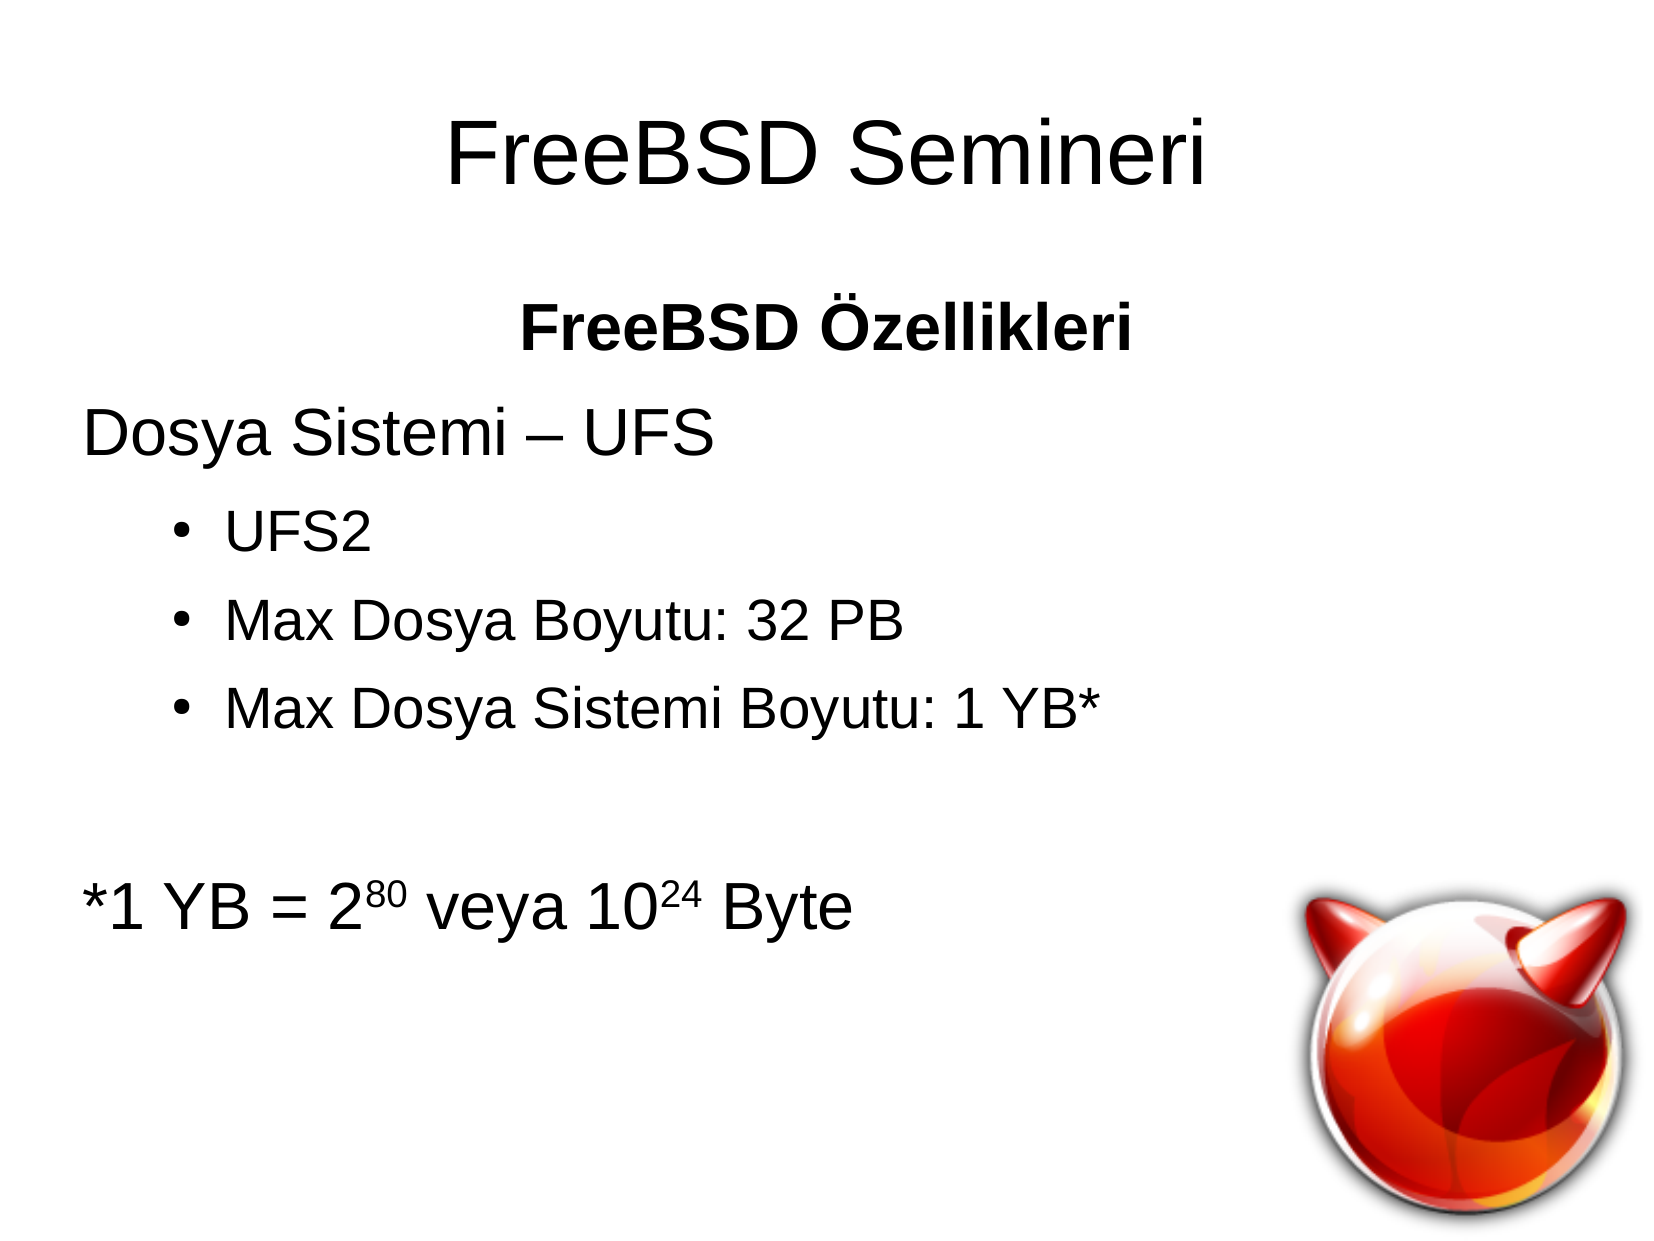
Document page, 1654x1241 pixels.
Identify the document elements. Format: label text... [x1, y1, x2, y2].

picture [1282, 875, 1654, 1241]
title FreeBSD Semineri [82, 49, 1571, 257]
list FreeBSD Özellikleri Dosya Sistemi – UFS UFS2 Max Dosya Boyutu: 32 PB Max Dosya Sistemi Boyutu: 1 YB* *1 YB = 280 veya 1024 Byte [82, 290, 1571, 1109]
